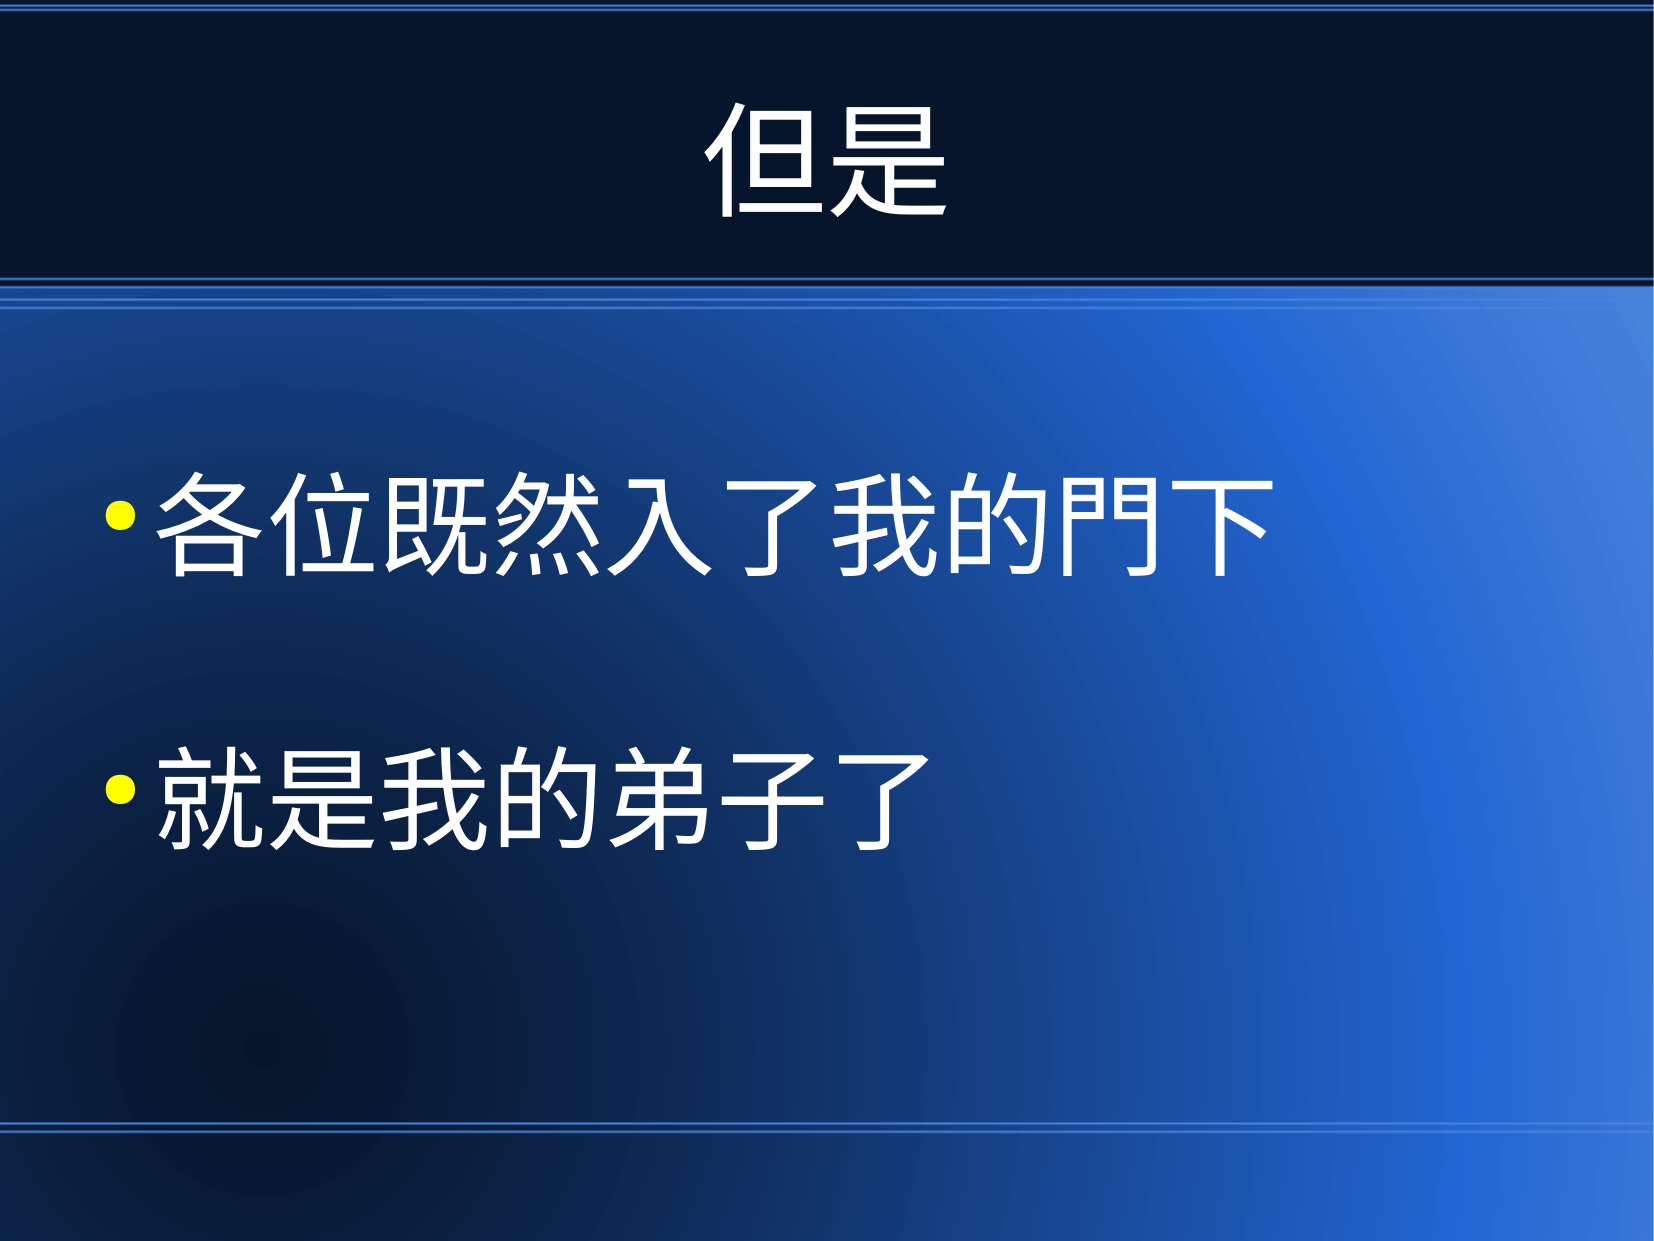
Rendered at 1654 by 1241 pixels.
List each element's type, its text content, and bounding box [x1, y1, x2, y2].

title 但是 [82, 49, 1571, 257]
list 各位既然入了我的門下 就是我的弟子了 [82, 355, 1571, 1241]
picture [0, 0, 1654, 1241]
